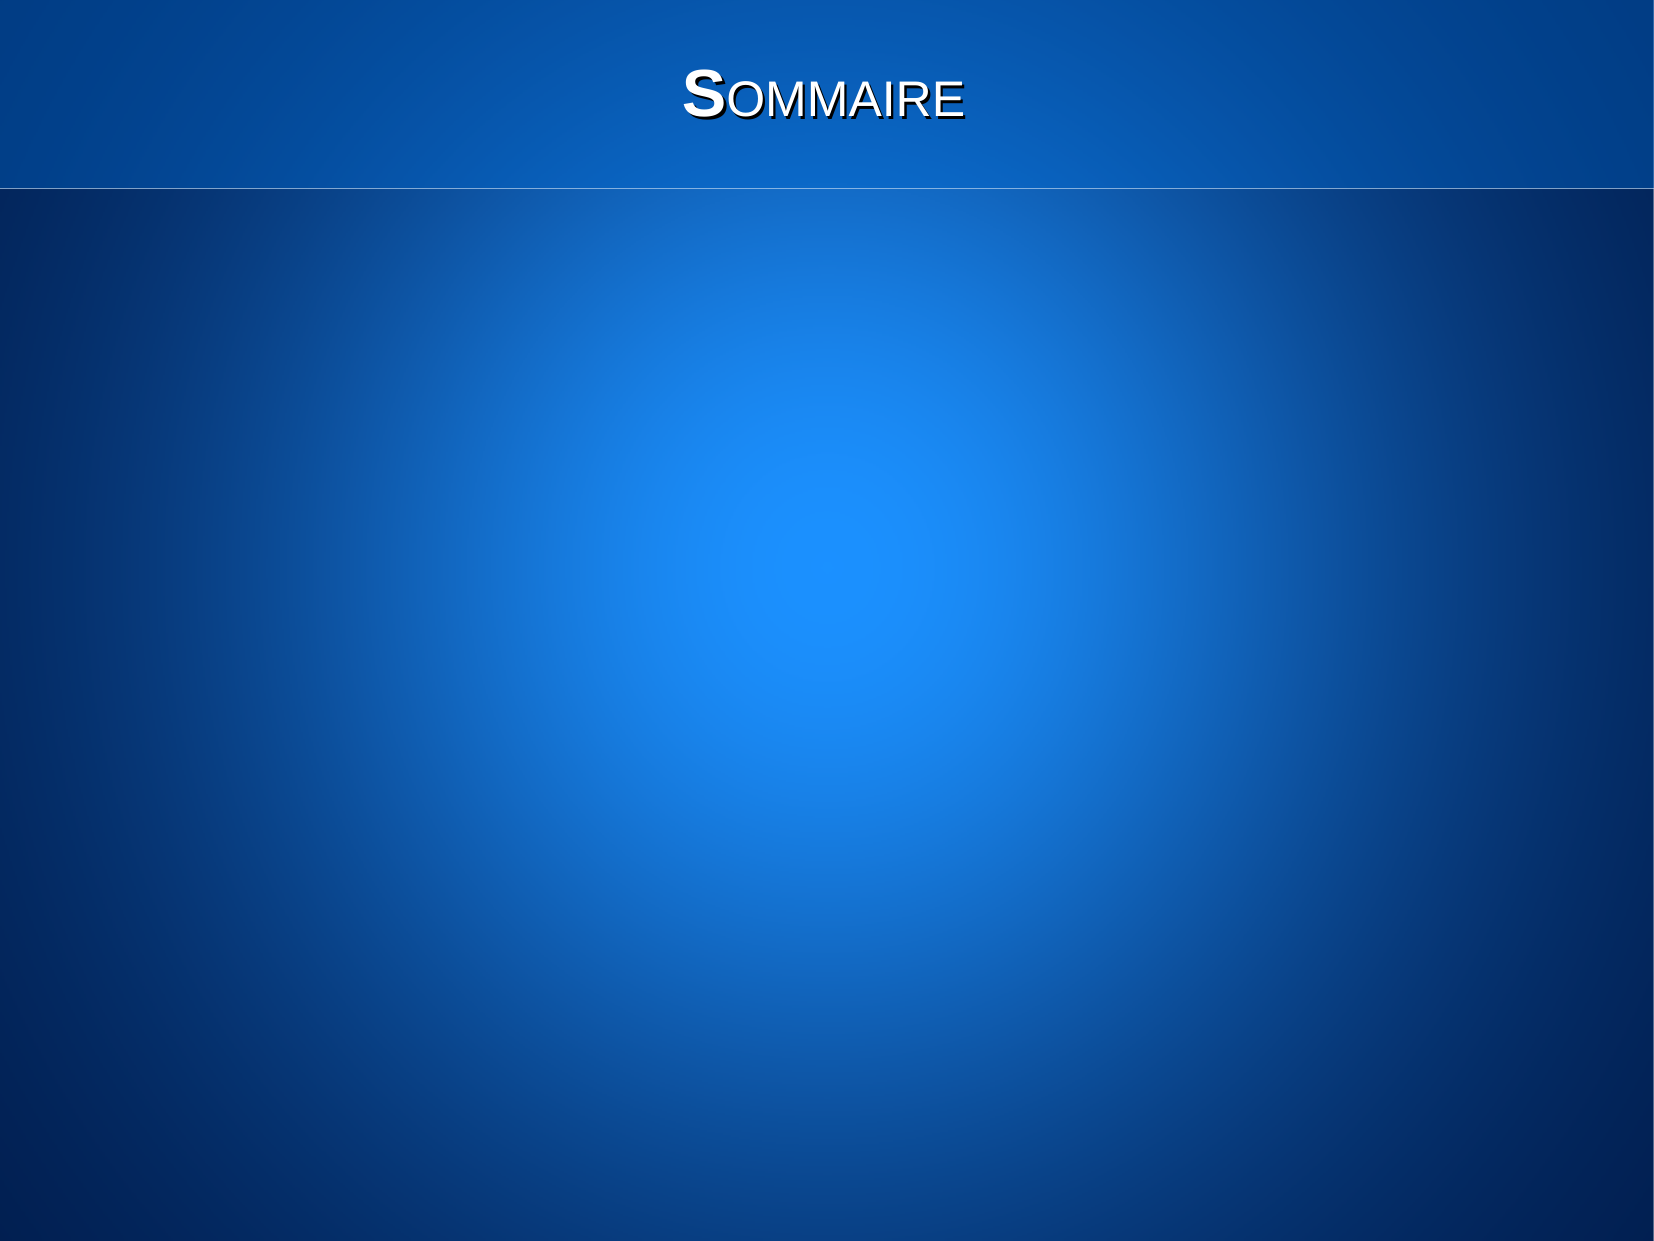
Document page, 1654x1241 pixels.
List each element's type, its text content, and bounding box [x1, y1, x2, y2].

picture [0, 189, 1654, 1241]
text_box [0, 0, 1654, 189]
text_box SOMMAIRE [667, 48, 987, 139]
